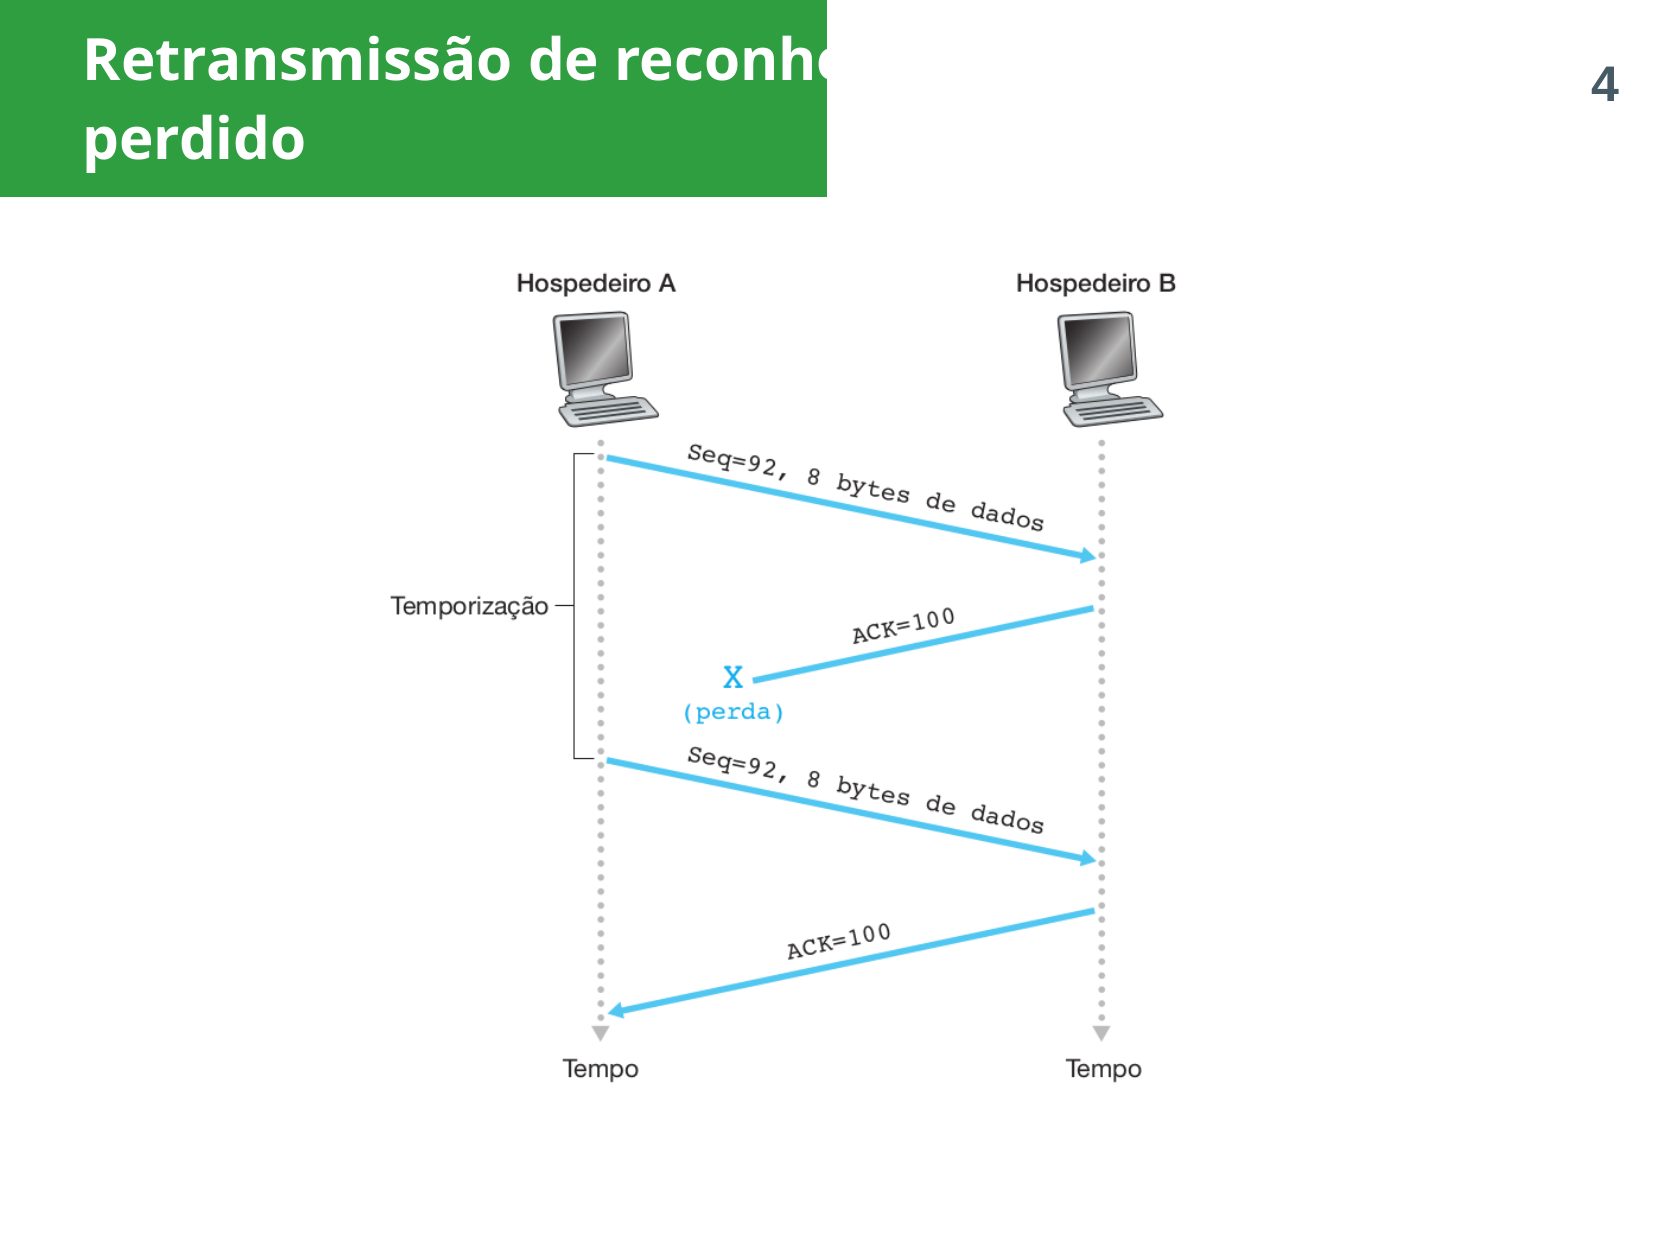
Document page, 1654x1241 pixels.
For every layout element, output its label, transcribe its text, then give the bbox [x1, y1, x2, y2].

picture [354, 236, 1295, 1165]
title Retransmissão de reconhecimento perdido [82, 0, 1152, 202]
